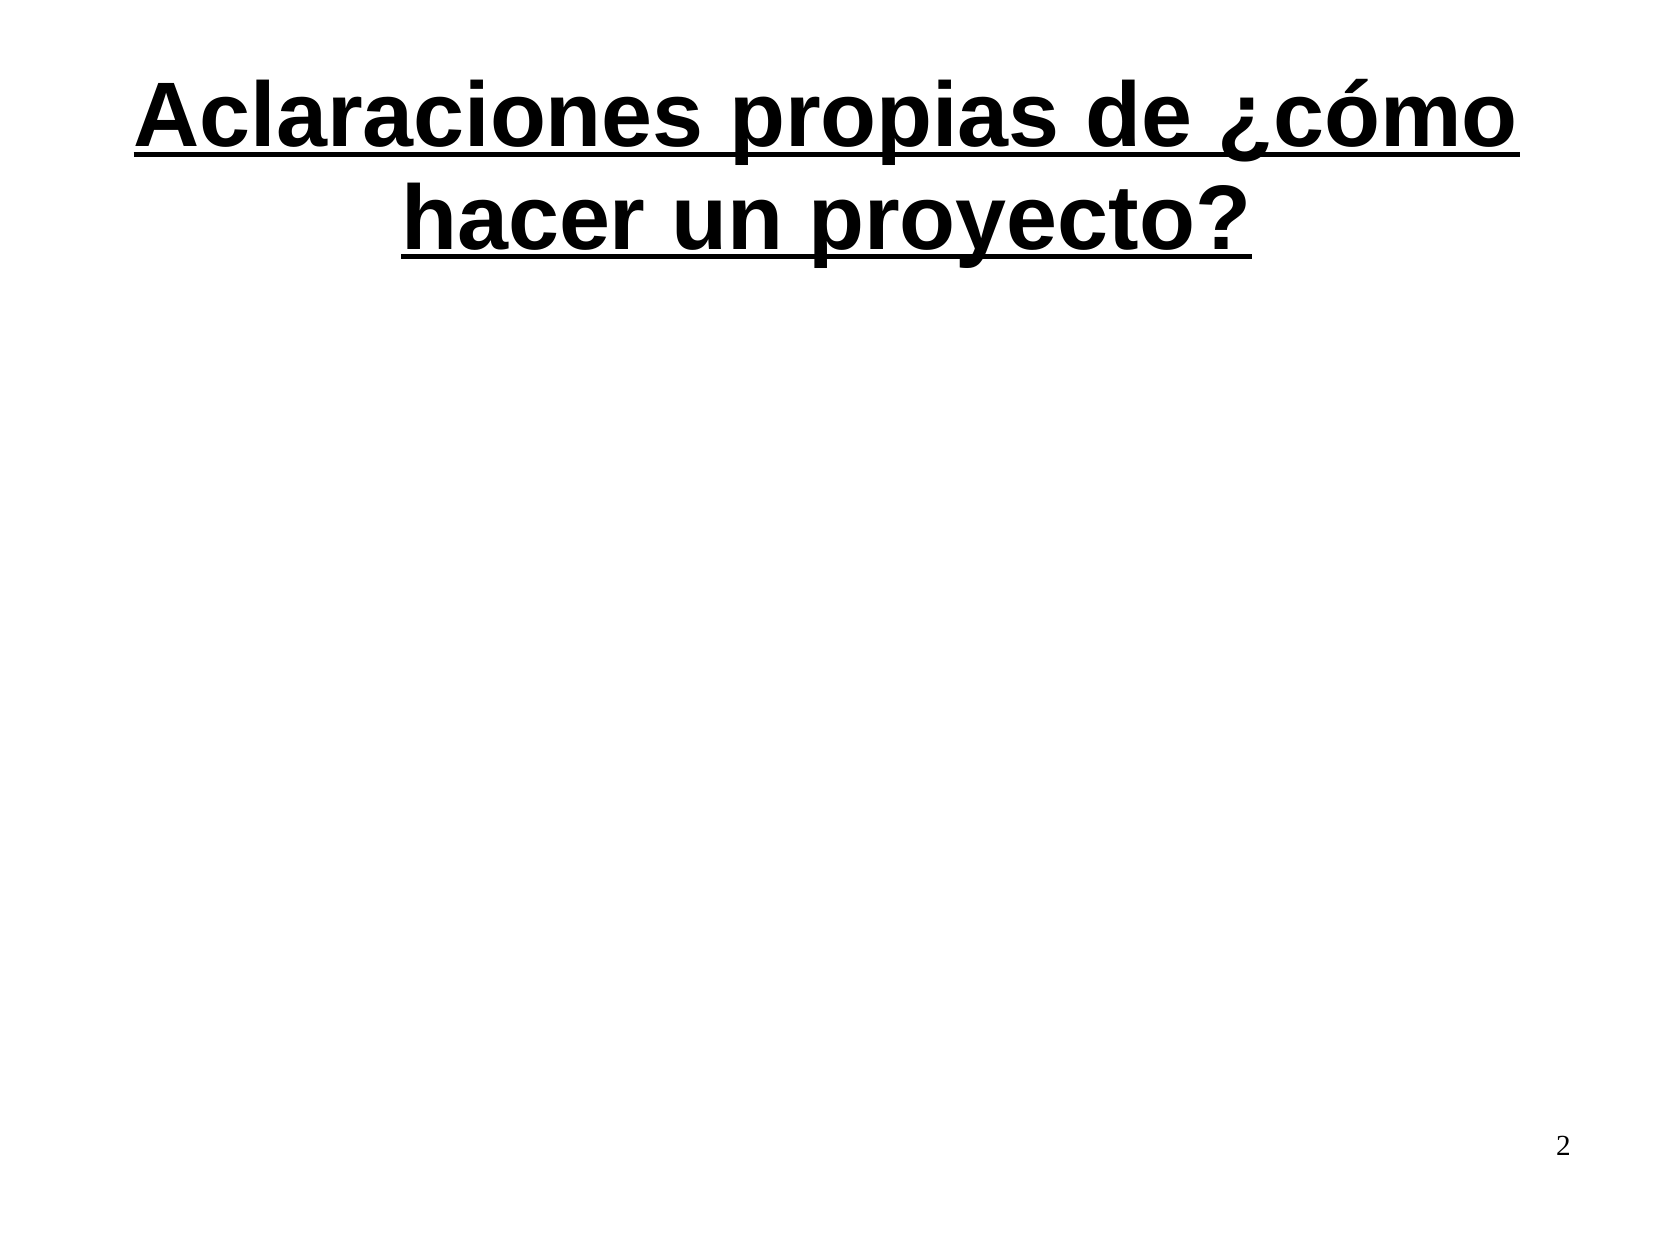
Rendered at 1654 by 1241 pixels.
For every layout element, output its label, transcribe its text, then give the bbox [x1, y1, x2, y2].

title Aclaraciones propias de ¿cómo hacer un proyecto? [82, 62, 1571, 271]
